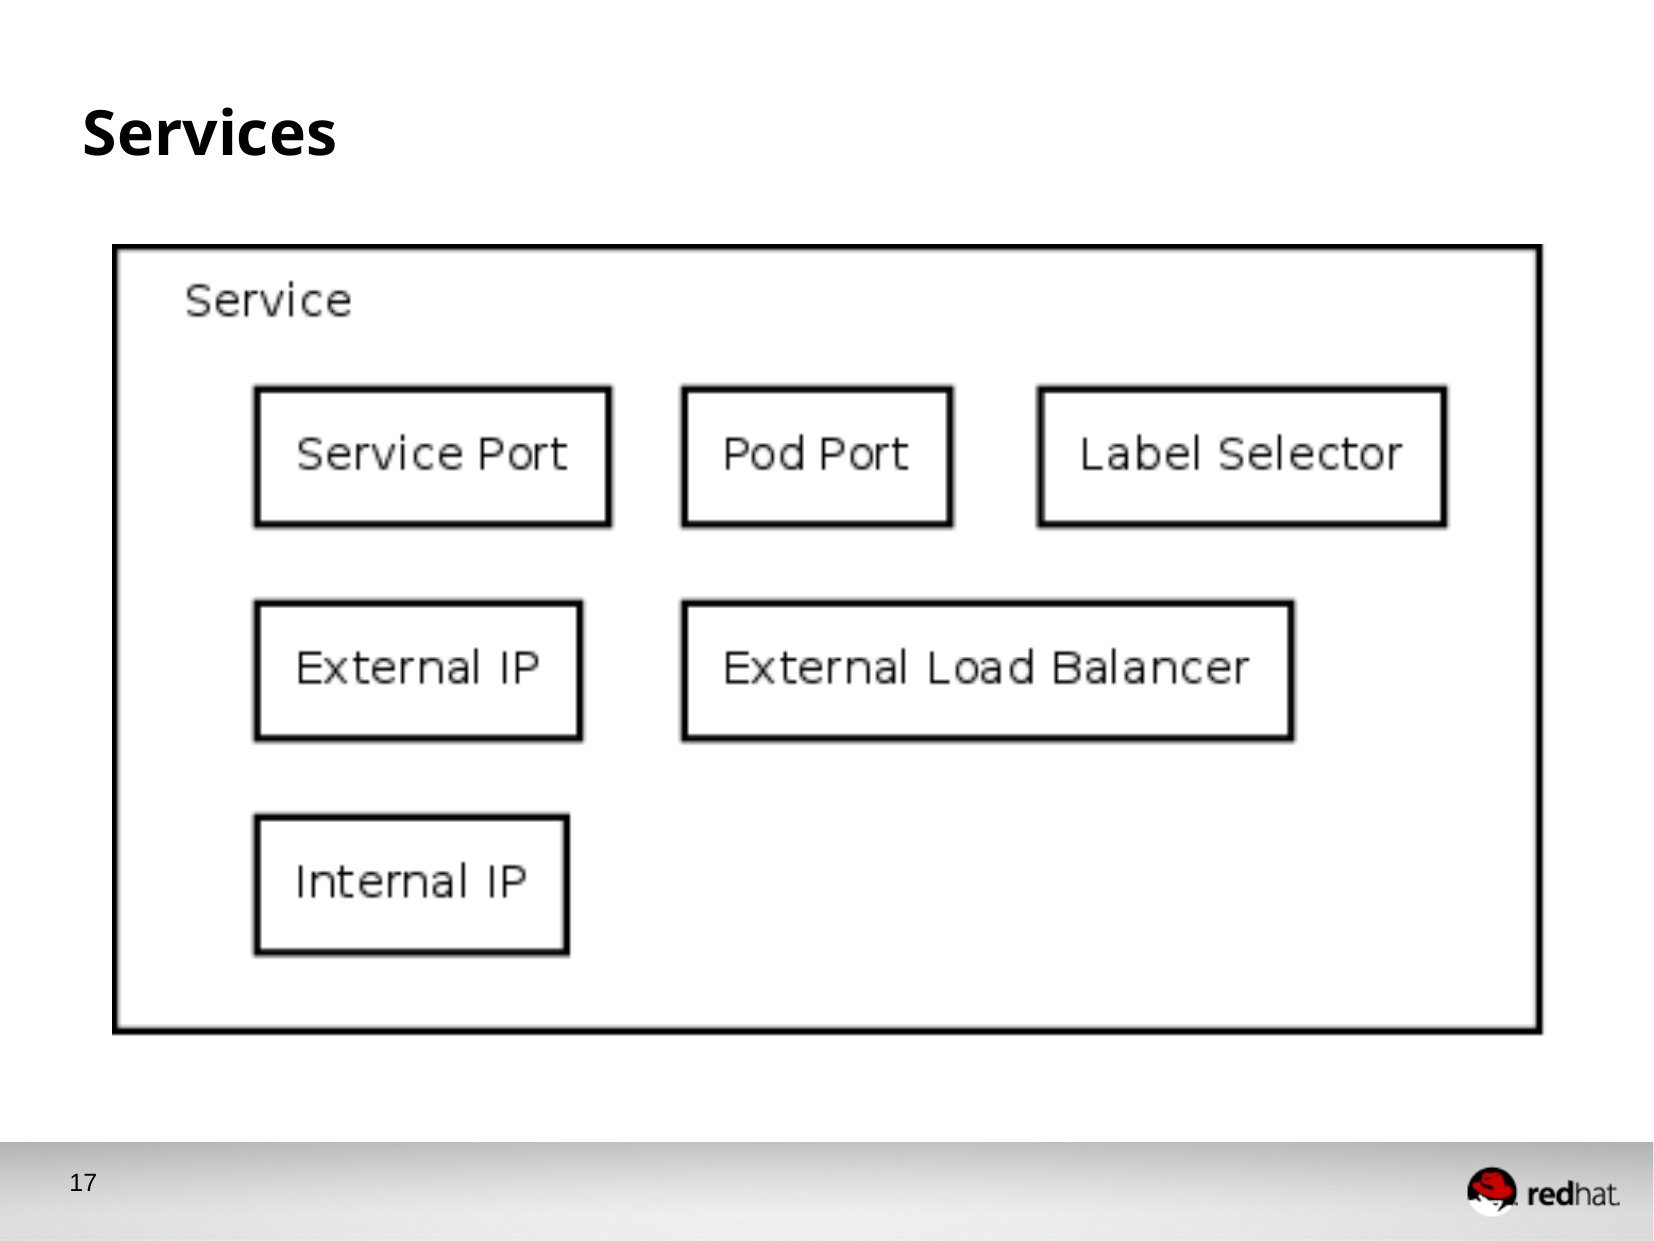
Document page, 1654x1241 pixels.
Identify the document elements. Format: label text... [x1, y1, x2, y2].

picture [0, 1142, 1654, 1241]
picture [112, 244, 1550, 1039]
title Services [82, 37, 1571, 226]
